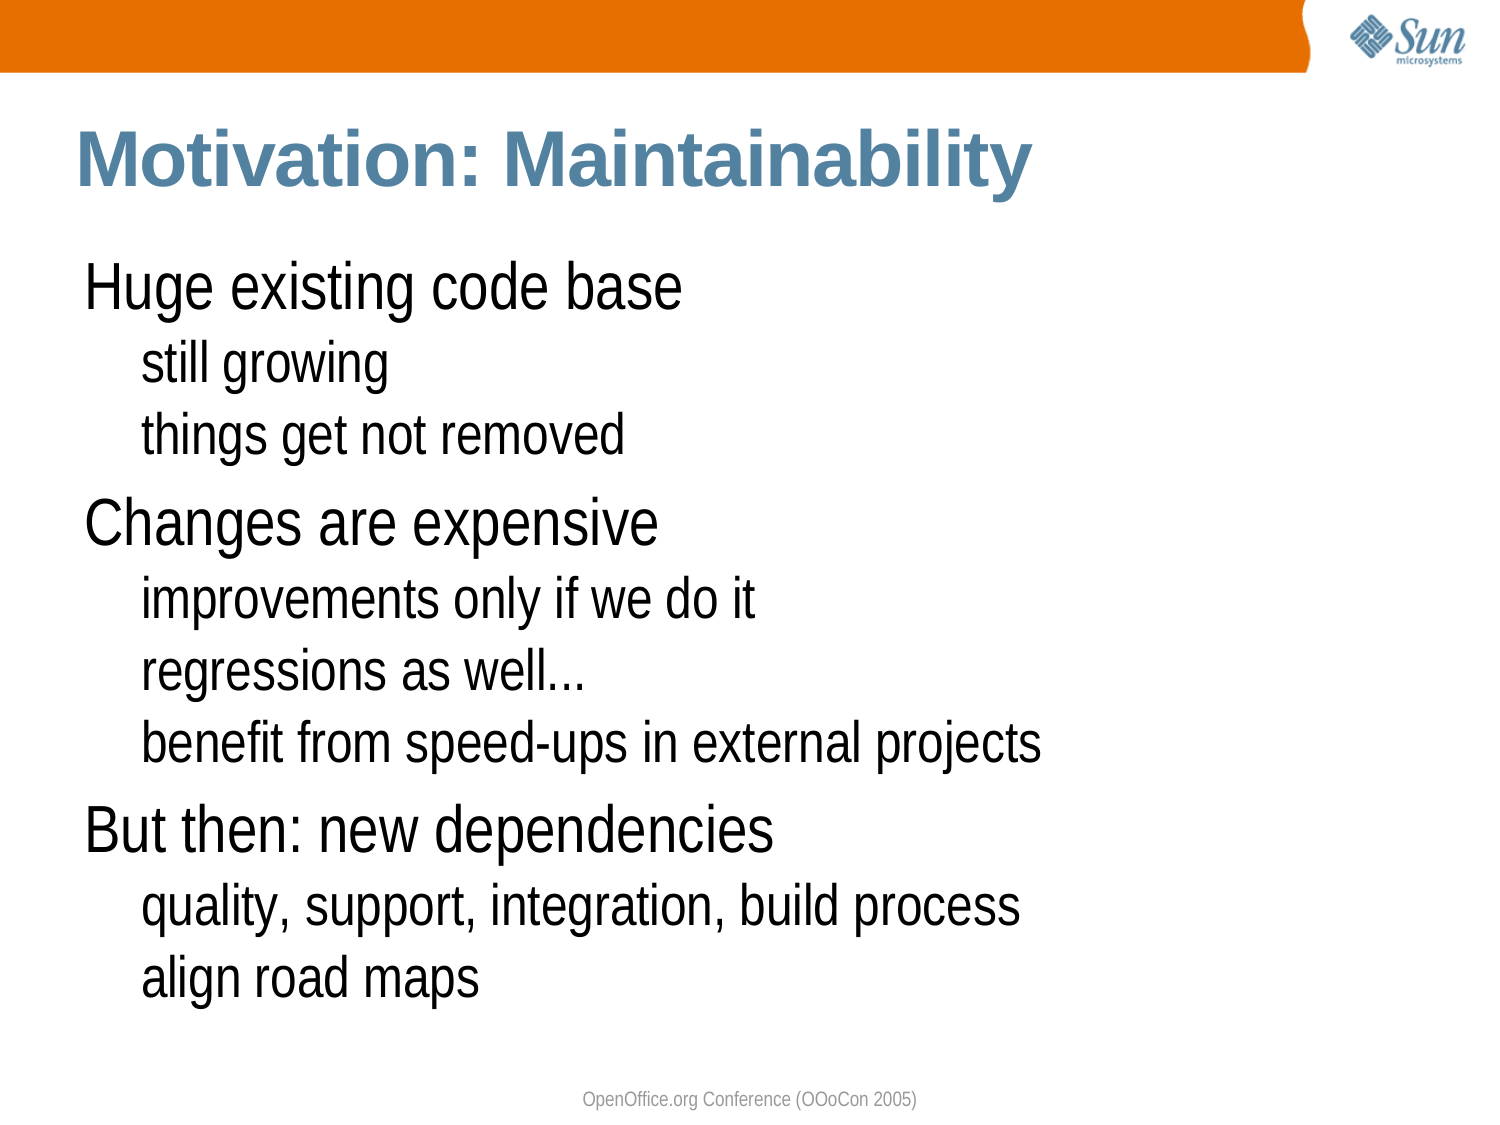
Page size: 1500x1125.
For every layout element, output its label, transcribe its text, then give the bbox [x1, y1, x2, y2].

title Motivation: Maintainability [75, 122, 1438, 228]
picture [0, 0, 1500, 75]
list Huge existing code base still growing things get not removed Changes are expensive improvements only if we do it regressions as well... benefit from speed-ups in external projects But then: new dependencies quality, support, integration, build process align road maps [64, 257, 1402, 1017]
